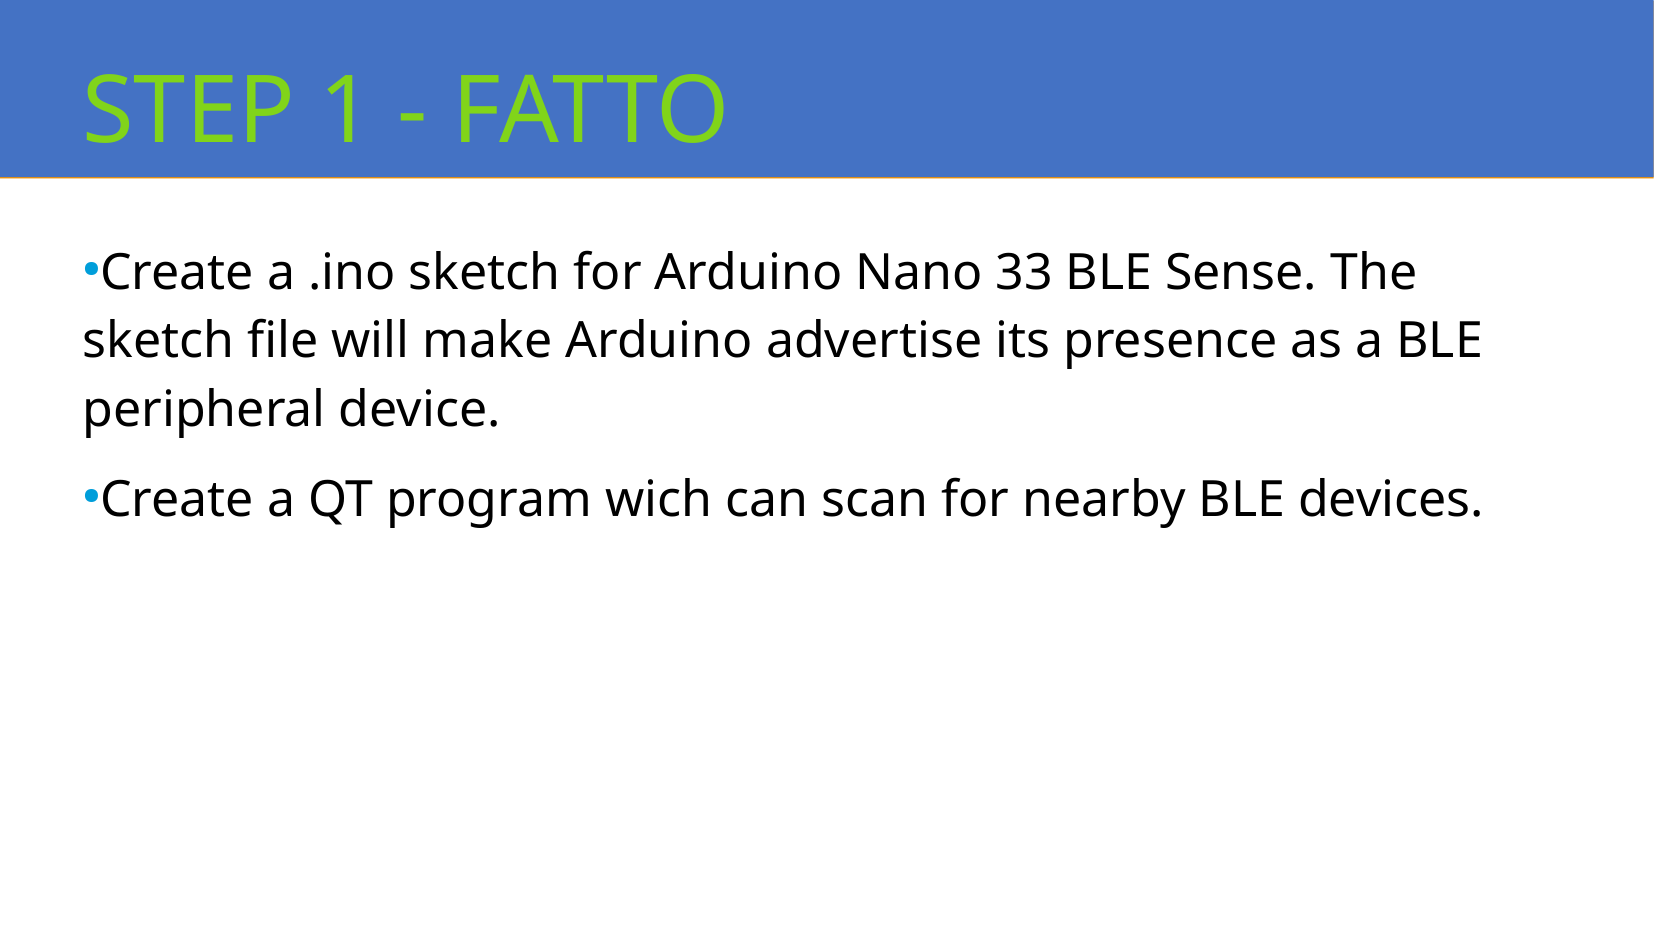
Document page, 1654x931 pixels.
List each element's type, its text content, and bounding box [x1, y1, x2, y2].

title STEP 1 - FATTO [82, 14, 1571, 171]
list Create a .ino sketch for Arduino Nano 33 BLE Sense. The sketch file will make Arduino advertise its presence as a BLE peripheral device. Create a QT program wich can scan for nearby BLE devices. [82, 236, 1563, 811]
